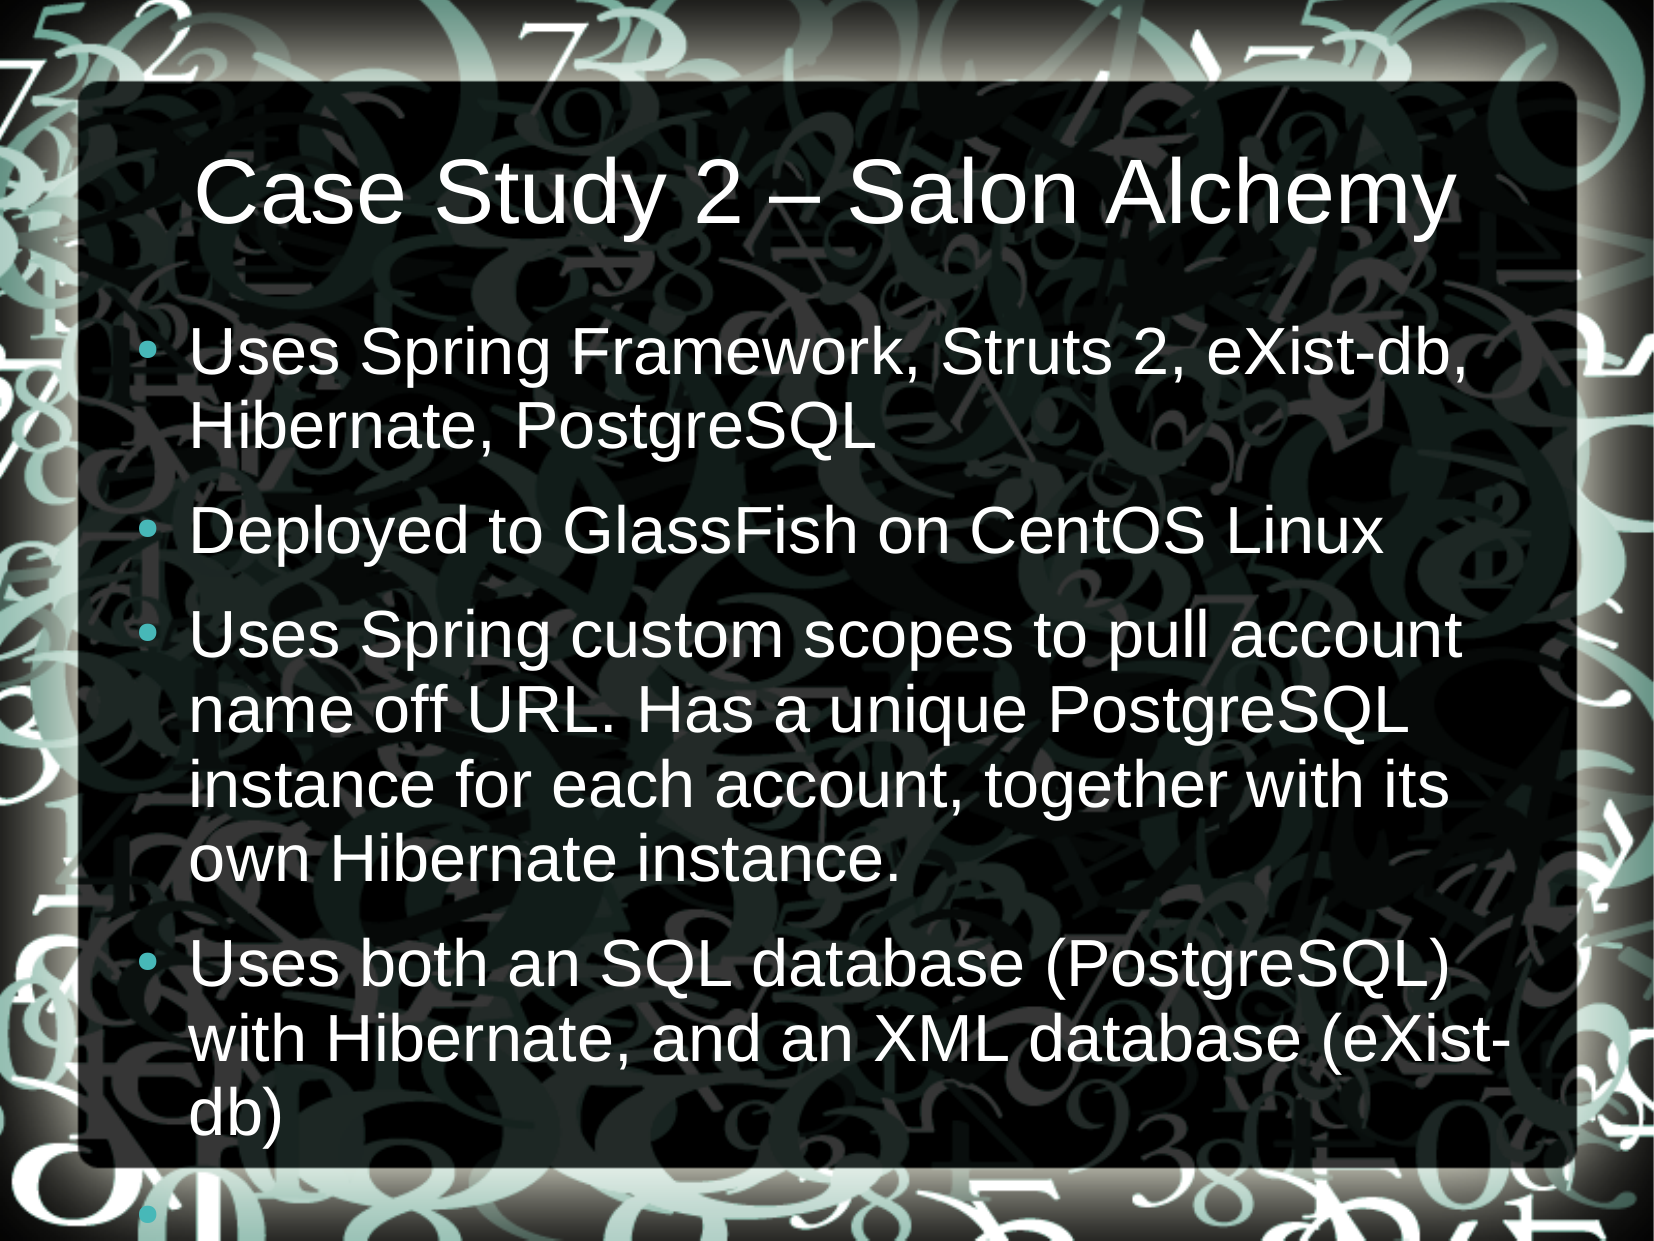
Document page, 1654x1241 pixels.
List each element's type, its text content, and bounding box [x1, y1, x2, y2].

picture [0, 0, 1654, 1241]
list Uses Spring Framework, Struts 2, eXist-db, Hibernate, PostgreSQL Deployed to GlassFish on CentOS Linux Uses Spring custom scopes to pull account name off URL. Has a unique PostgreSQL instance for each account, together with its own Hibernate instance. Uses both an SQL database (PostgreSQL) with Hibernate, and an XML database (eXist-db) [118, 313, 1542, 1241]
title Case Study 2 – Salon Alchemy [82, 88, 1571, 296]
